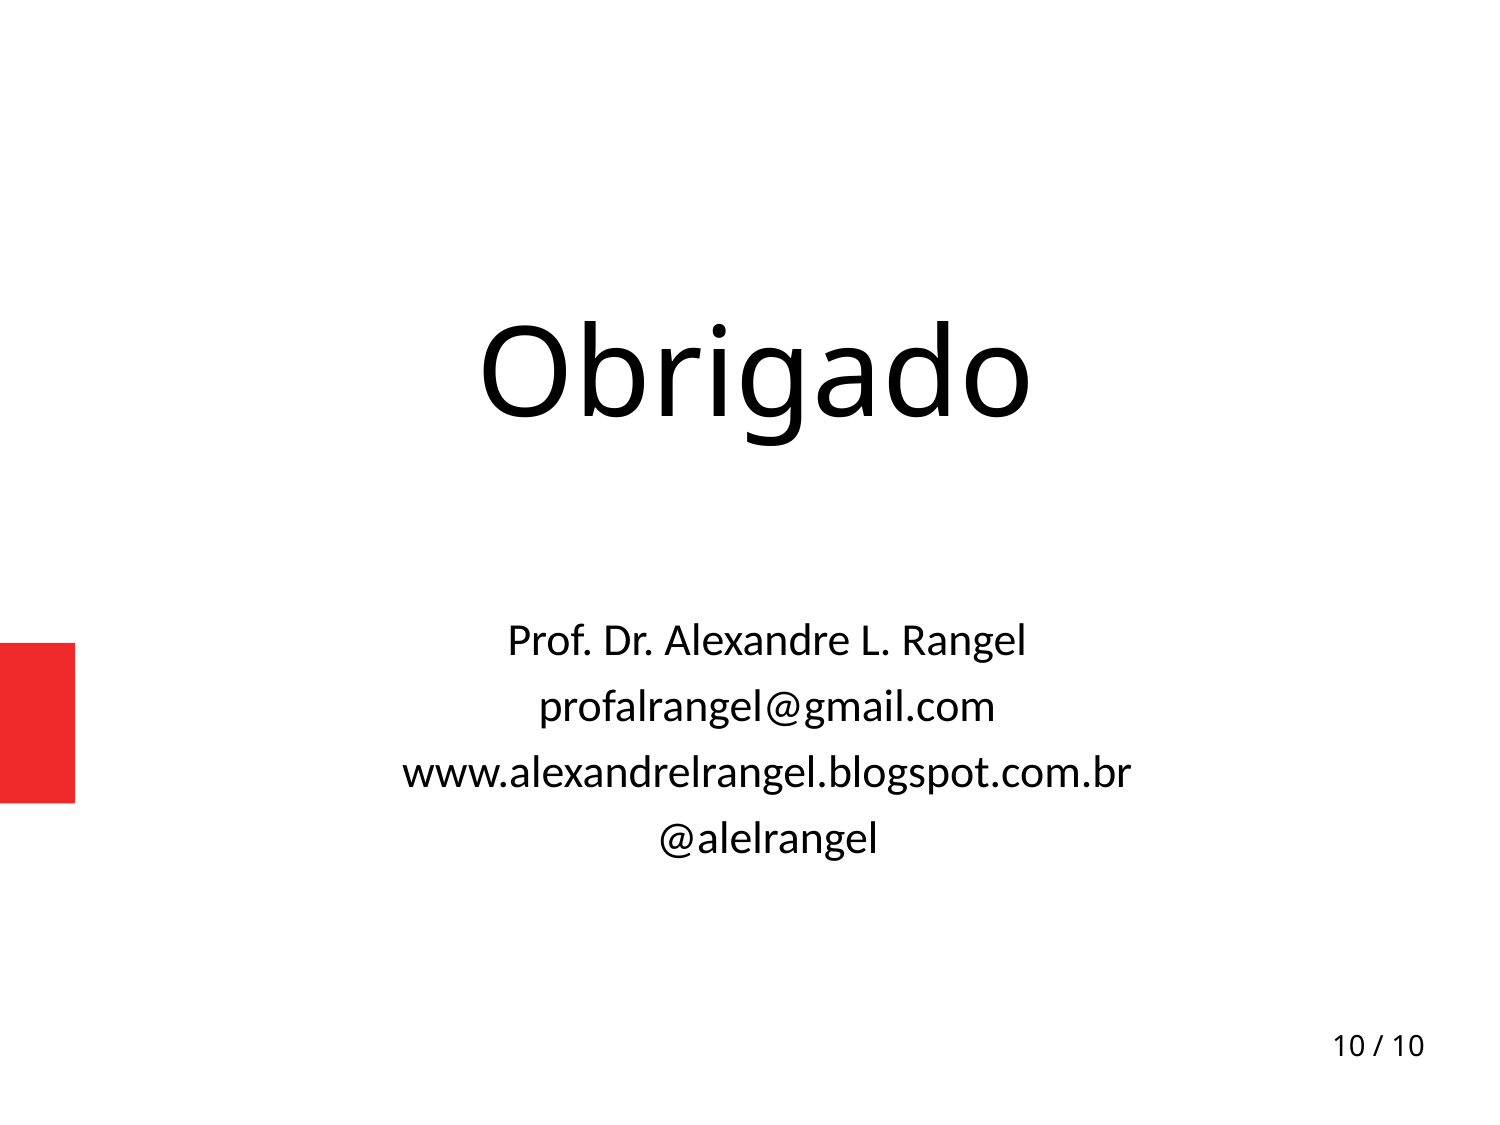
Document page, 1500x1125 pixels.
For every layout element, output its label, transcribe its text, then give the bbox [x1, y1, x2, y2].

title Obrigado [118, 246, 1394, 461]
subtitle Prof. Dr. Alexandre L. Rangel profalrangel@gmail.com www.alexandrelrangel.blogspot.com.br @alelrangel [129, 625, 1405, 922]
